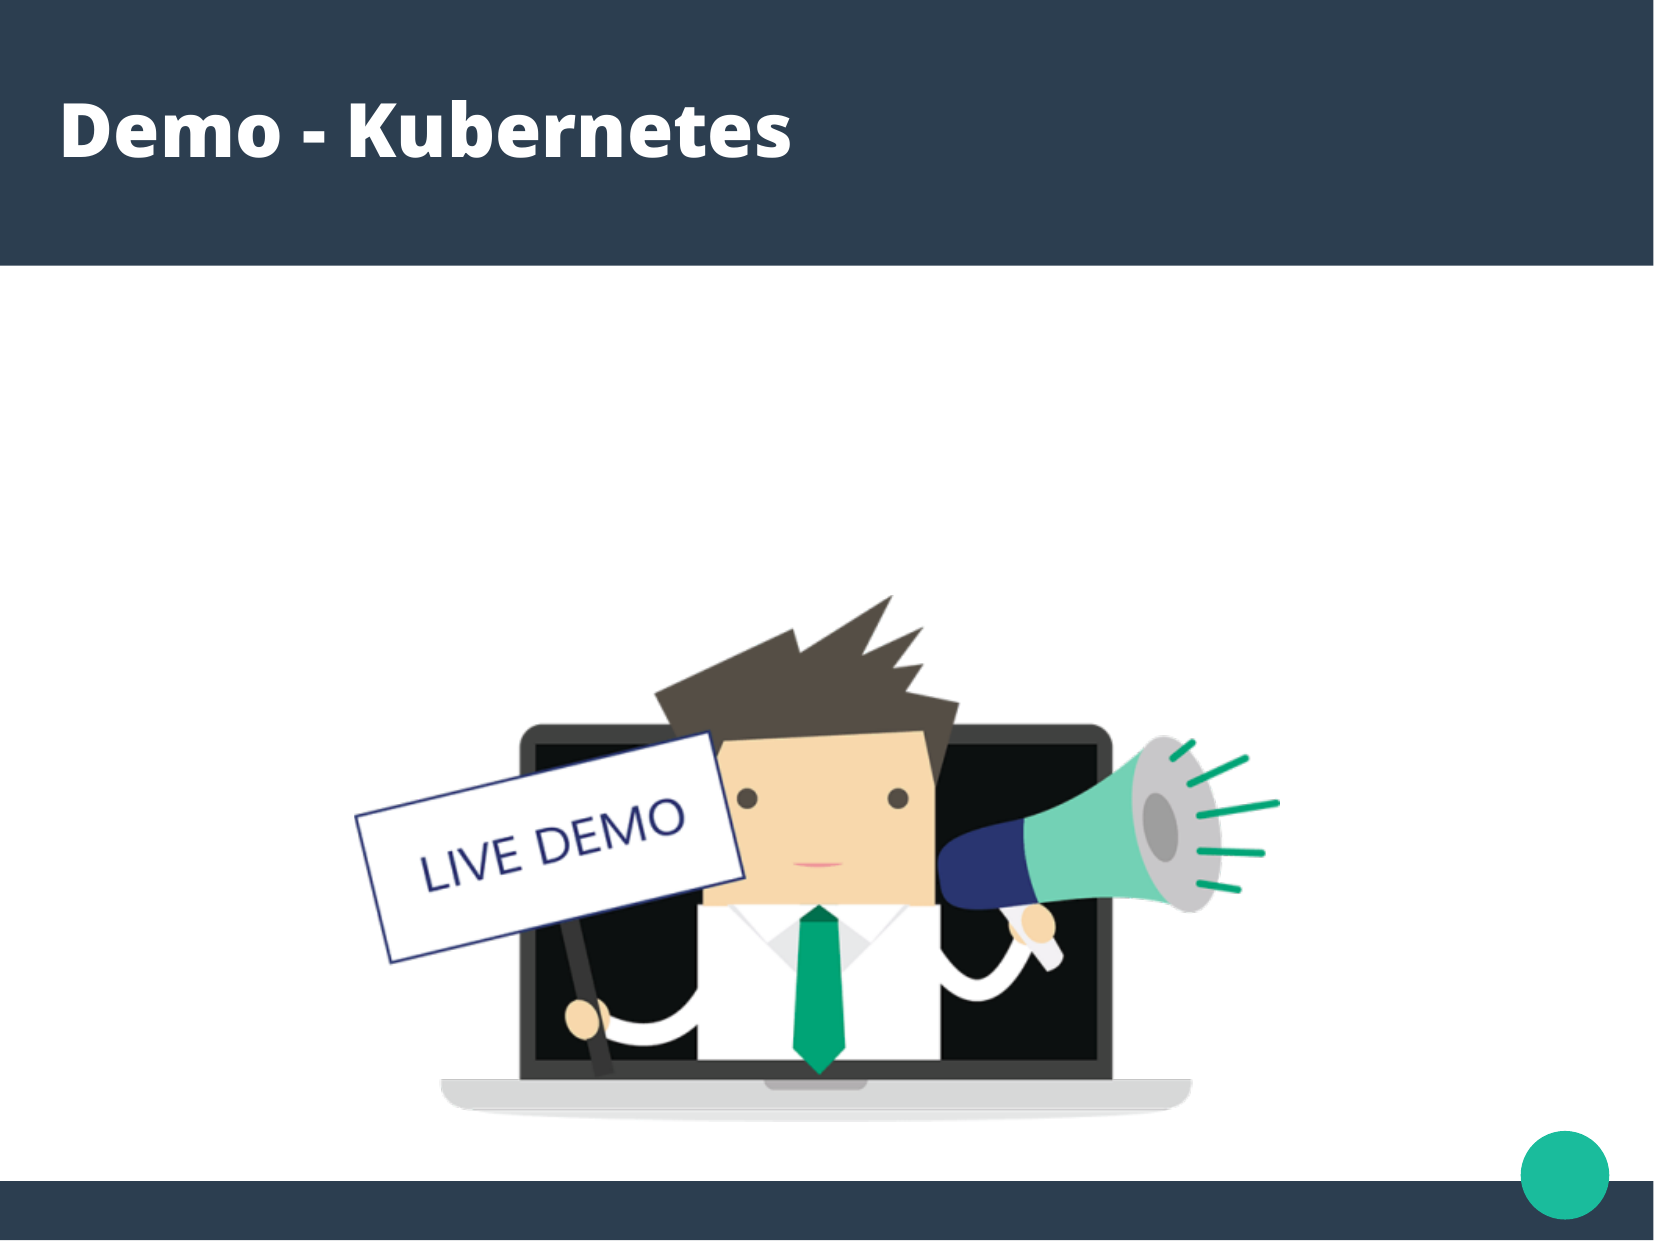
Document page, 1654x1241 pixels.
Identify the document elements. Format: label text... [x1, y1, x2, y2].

picture [354, 595, 1280, 1123]
title Demo - Kubernetes [59, 49, 1595, 207]
